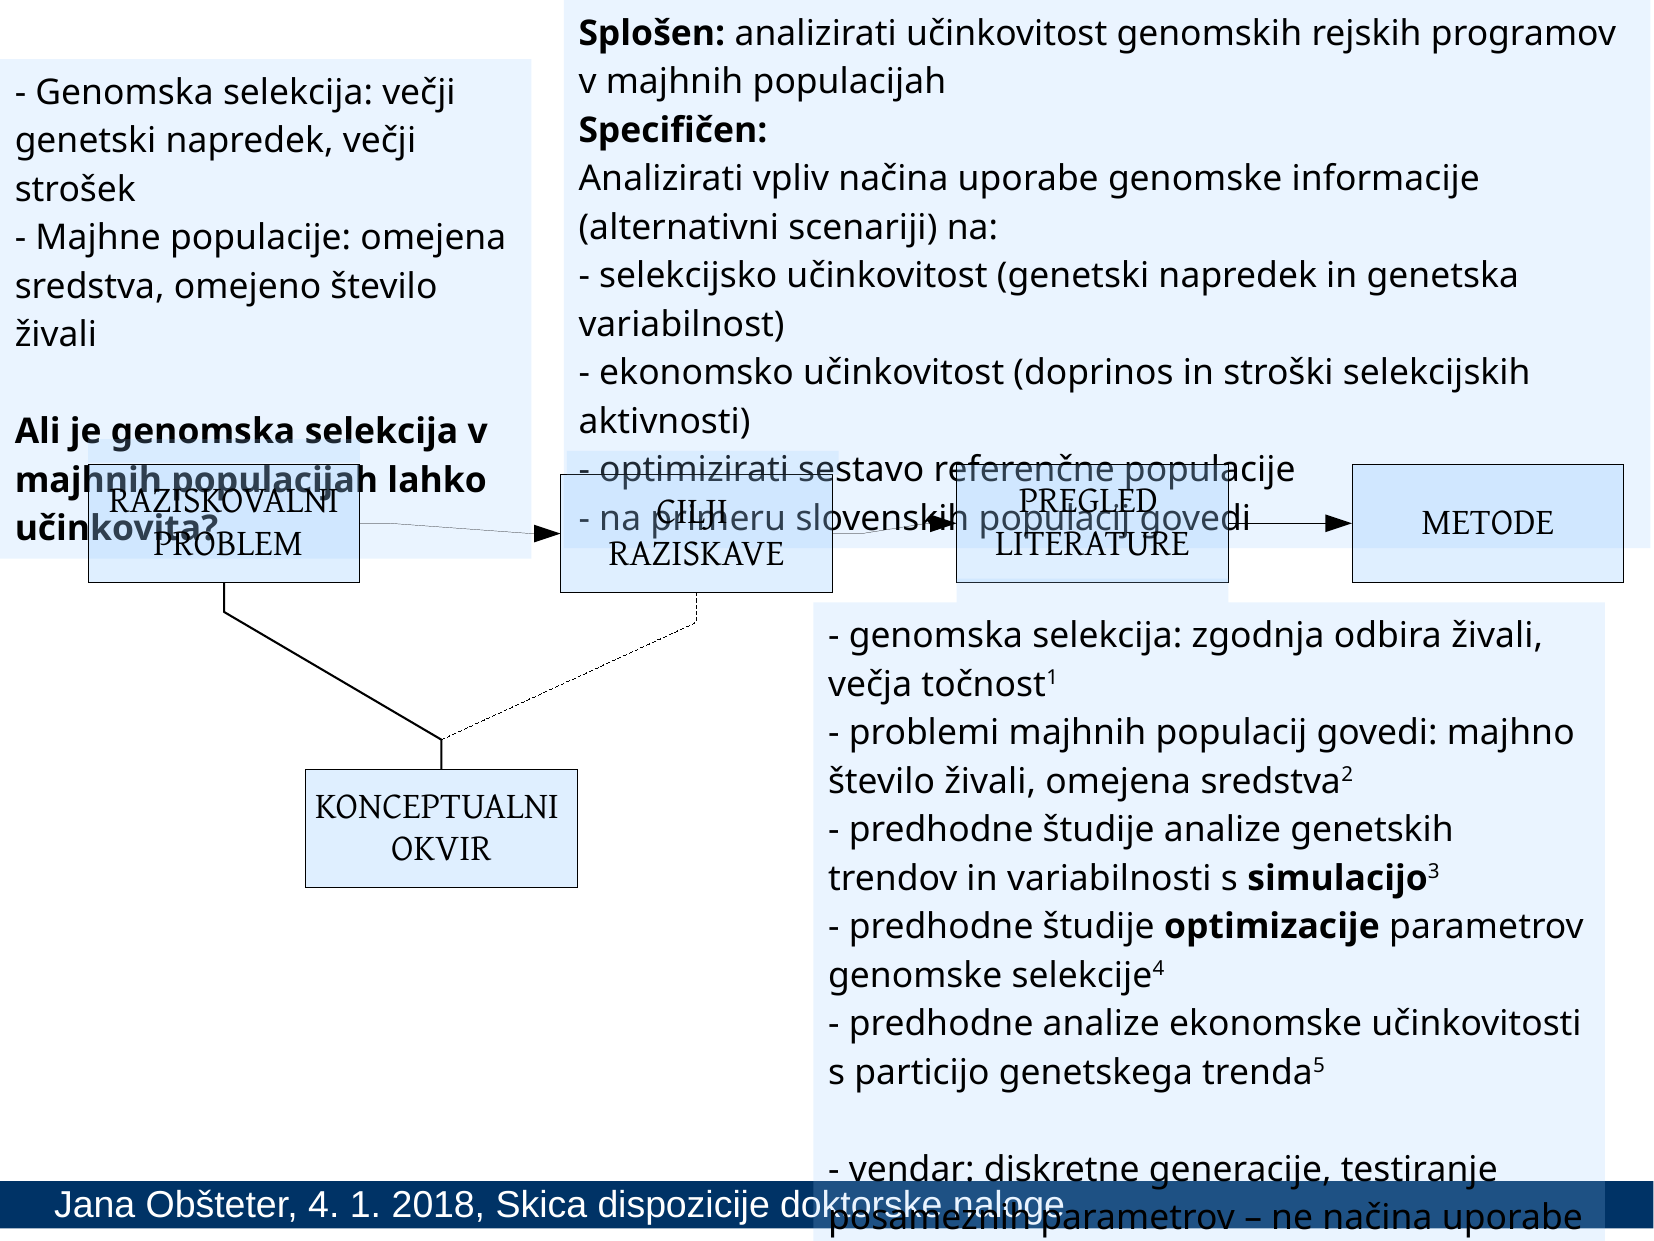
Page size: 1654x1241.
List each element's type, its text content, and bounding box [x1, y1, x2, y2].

text_box Splošen: analizirati učinkovitost genomskih rejskih programov v majhnih populacijah Specifičen: Analizirati vpliv načina uporabe genomske informacije (alternativni scenariji) na: - selekcijsko učinkovitost (genetski napredek in genetska variabilnost) - ekonomsko učinkovitost (doprinos in stroški selekcijskih aktivnosti) - optimizirati sestavo referenčne populacije - na primeru slovenskih populacij govedi [563, 0, 1651, 452]
text_box Jana Obšteter, 4. 1. 2018, Skica dispozicije doktorske naloge [1605, 1181, 1654, 1229]
text_box Jana Obšteter, 4. 1. 2018, Skica dispozicije doktorske naloge [0, 1181, 813, 1229]
text_box KONCEPTUALNI OKVIR [305, 769, 578, 888]
text_box - Genomska selekcija: večji genetski napredek, večji strošek - Majhne populacije: omejena sredstva, omejeno število živali Ali je genomska selekcija v majhnih populacijah lahko učinkovita? [0, 59, 532, 438]
text_box [956, 578, 1229, 603]
text_box [566, 450, 839, 475]
text_box RAZISKOVALNI PROBLEM [88, 464, 360, 583]
text_box CILJI RAZISKAVE [560, 474, 833, 593]
text_box - genomska selekcija: zgodnja odbira živali, večja točnost1 - problemi majhnih populacij govedi: majhno število živali, omejena sredstva2 - predhodne študije analize genetskih trendov in variabilnosti s simulacijo3 - predhodne študije optimizacije parametrov genomske selekcije4 - predhodne analize ekonomske učinkovitosti s particijo genetskega trenda5 - vendar: diskretne generacije, testiranje posameznih parametrov – ne načina uporabe genomske informacije in učinkovitosti [813, 602, 1605, 1180]
text_box METODE [1352, 464, 1624, 583]
text_box [88, 439, 360, 463]
text_box PREGLED LITERATURE [956, 464, 1229, 578]
